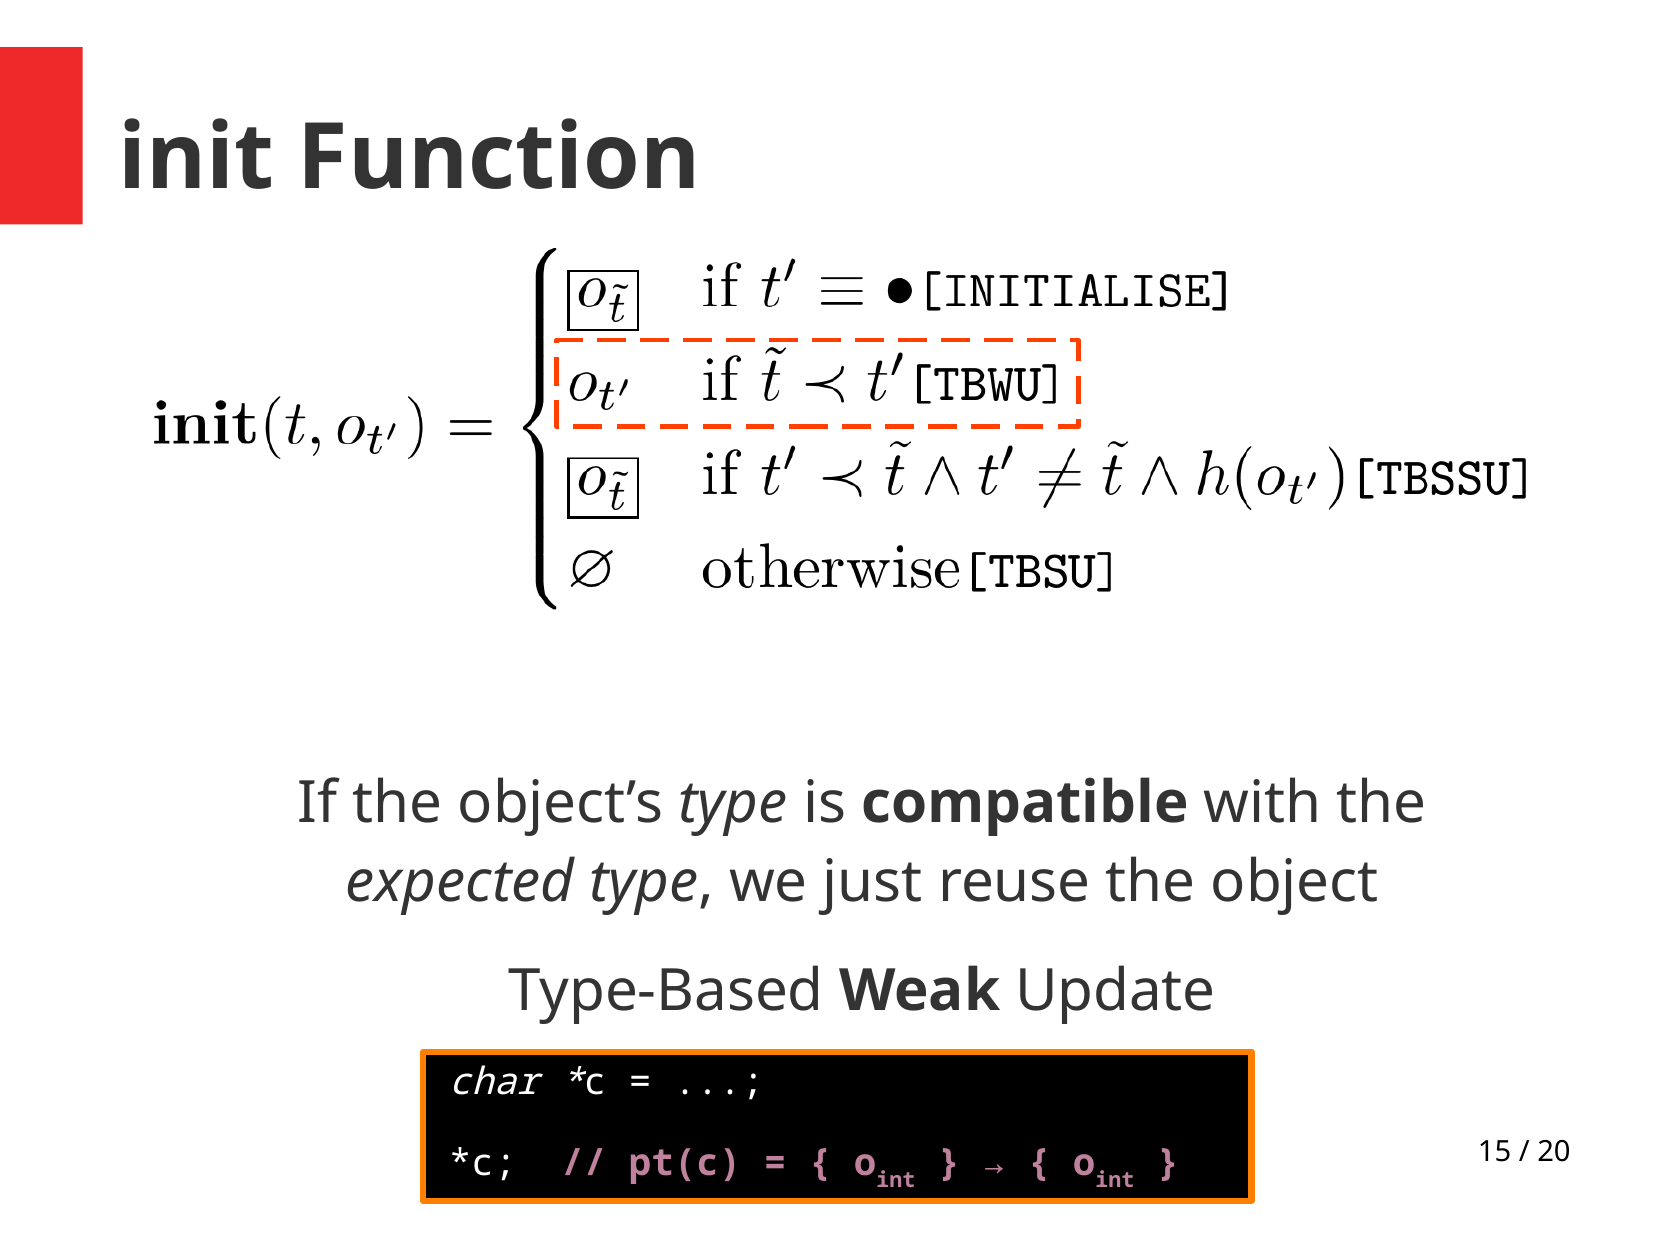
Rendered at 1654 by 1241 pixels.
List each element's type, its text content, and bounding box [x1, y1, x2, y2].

list If the object’s type is compatible with the expected type, we just reuse the object Type-Based Weak Update [118, 759, 1536, 1074]
picture [118, 236, 1536, 638]
list char *c = ...; *c; // pt(c) = { oint } → { oint } [423, 1051, 1252, 1201]
title init Function [118, 49, 1571, 257]
